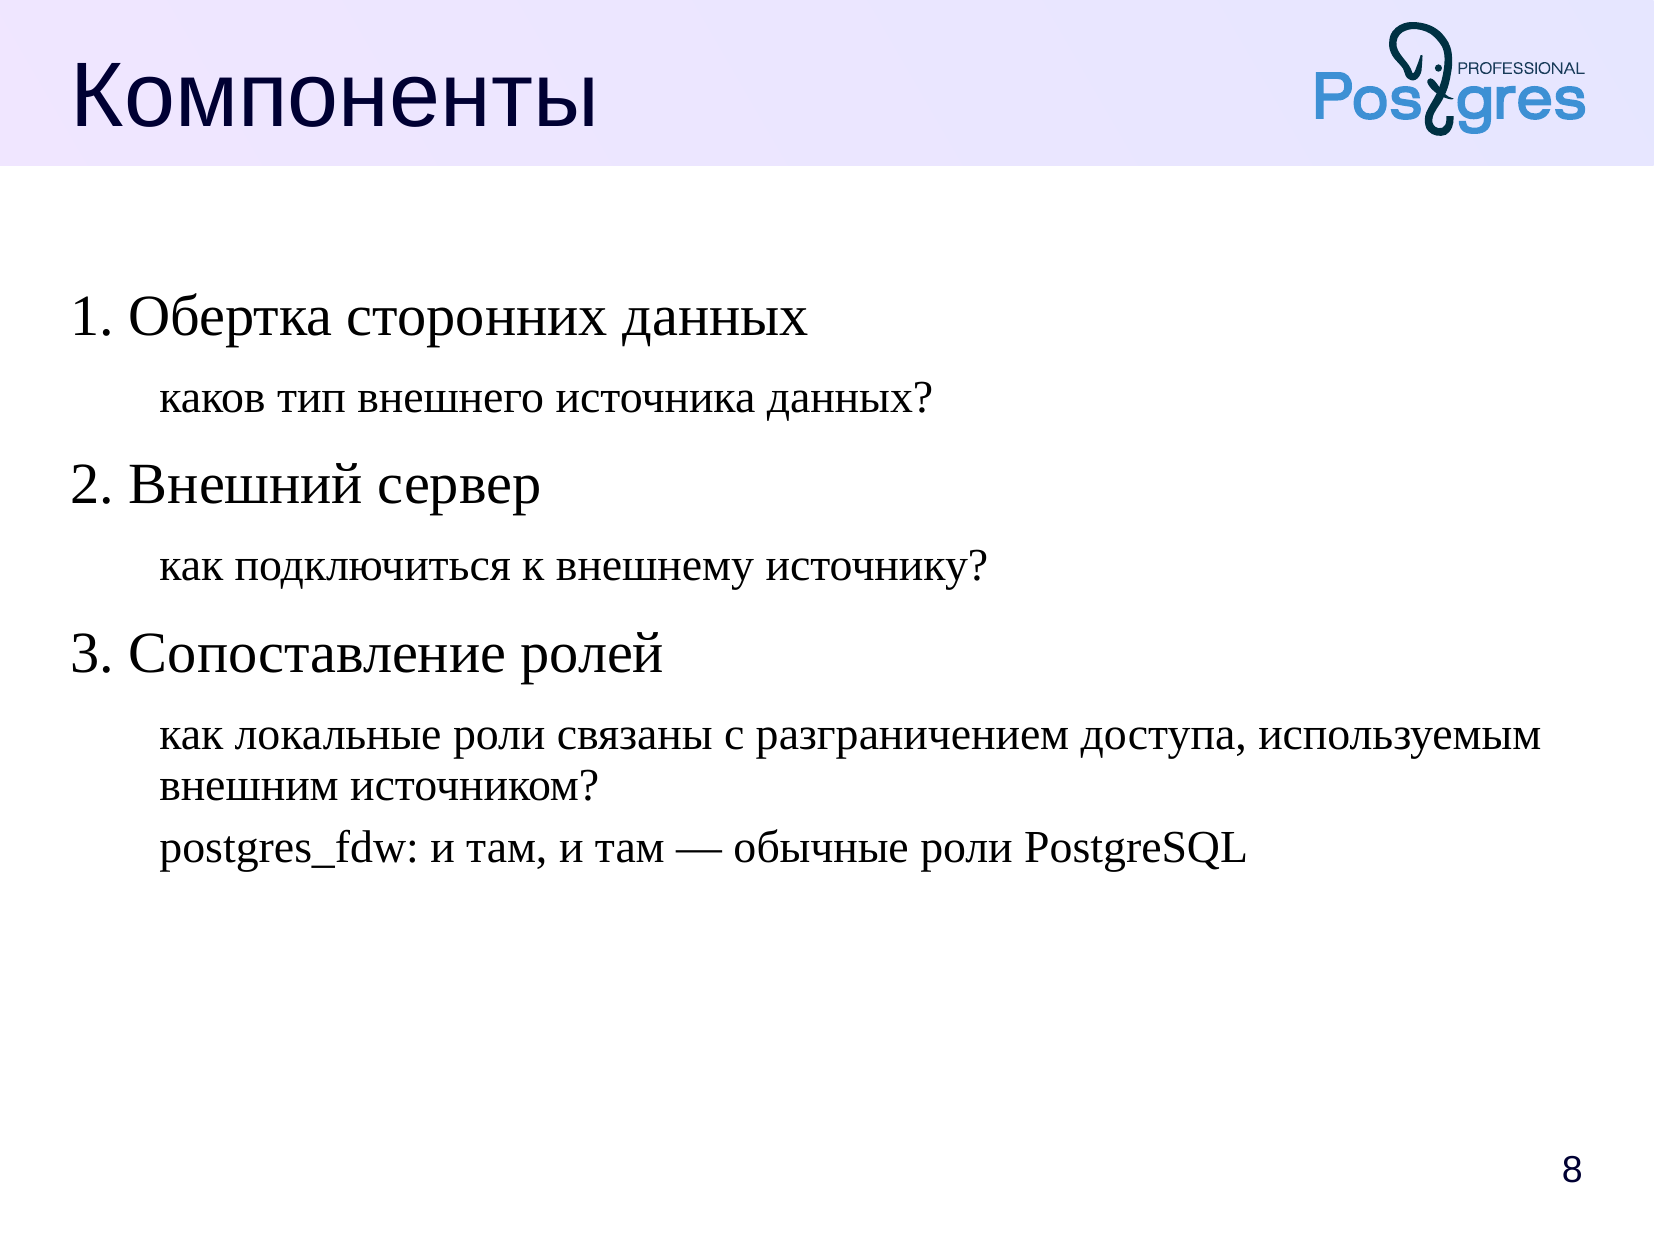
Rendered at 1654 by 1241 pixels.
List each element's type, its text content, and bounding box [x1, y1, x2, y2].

title Компоненты [70, 43, 1276, 231]
list 1. Обертка сторонних данных каков тип внешнего источника данных? 2. Внешний сервер как подключиться к внешнему источнику? 3. Сопоставление ролей как локальные роли связаны с разграничением доступа, используемым внешним источником? postgres_fdw: и там, и там — обычные роли PostgreSQL [70, 283, 1583, 1096]
